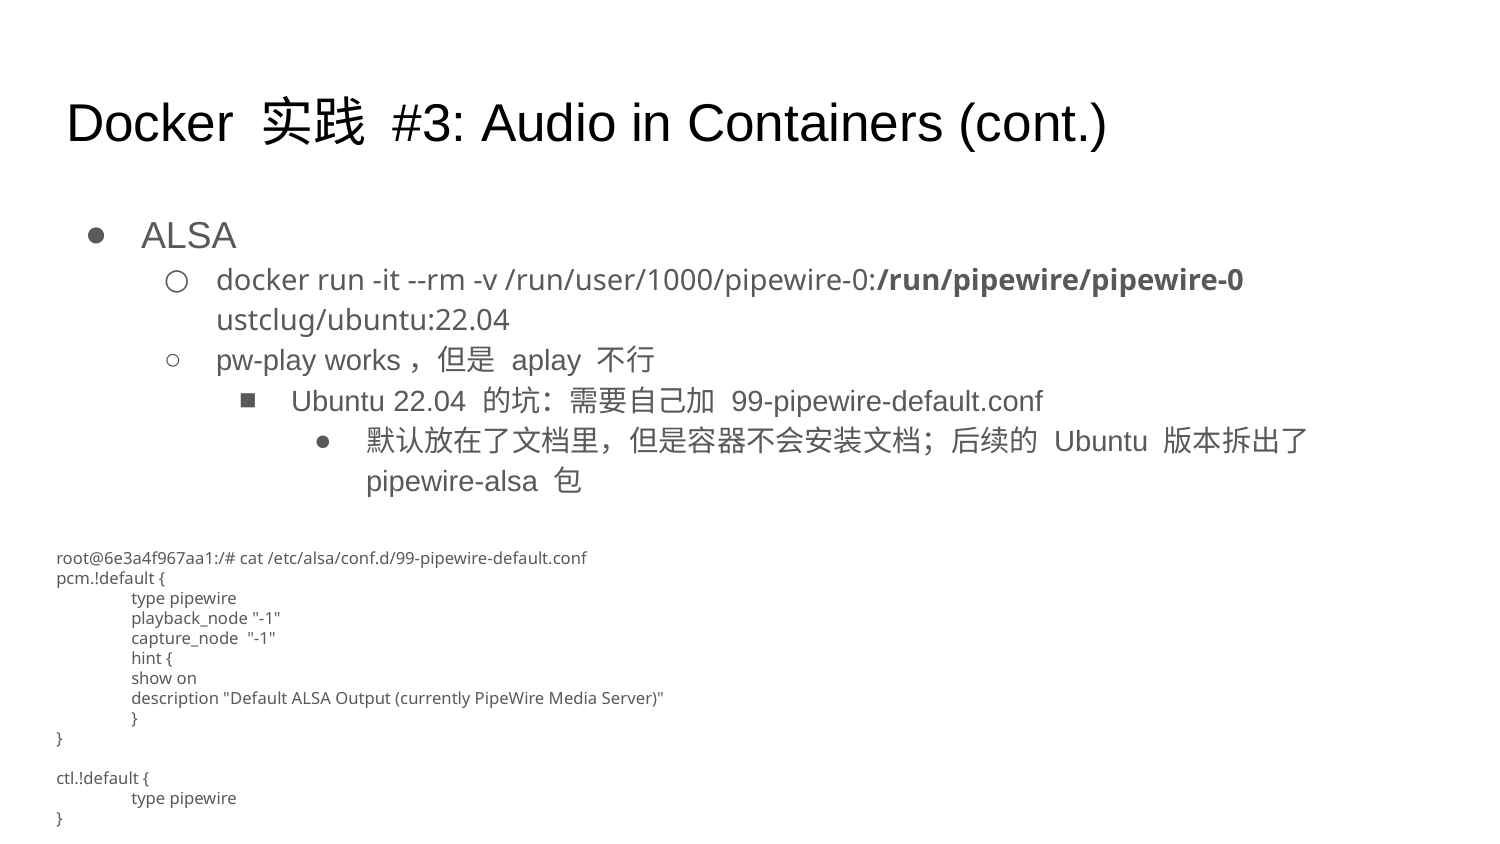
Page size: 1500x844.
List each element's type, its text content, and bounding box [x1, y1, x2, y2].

list ALSA docker run -it --rm -v /run/user/1000/pipewire-0:/run/pipewire/pipewire-0 ustclug/ubuntu:22.04 pw-play works，但是 aplay 不行 Ubuntu 22.04 的坑：需要自己加 99-pipewire-default.conf 默认放在了文档里，但是容器不会安装文档；后续的 Ubuntu 版本拆出了 pipewire-alsa 包 [51, 189, 1449, 750]
title Docker 实践 #3: Audio in Containers (cont.) [51, 72, 1449, 167]
text_box root@6e3a4f967aa1:/# cat /etc/alsa/conf.d/99-pipewire-default.conf pcm.!default { type pipewire playback_node "-1" capture_node "-1" hint { show on description "Default ALSA Output (currently PipeWire Media Server)" } } ctl.!default { type pipewire } [41, 532, 1121, 844]
